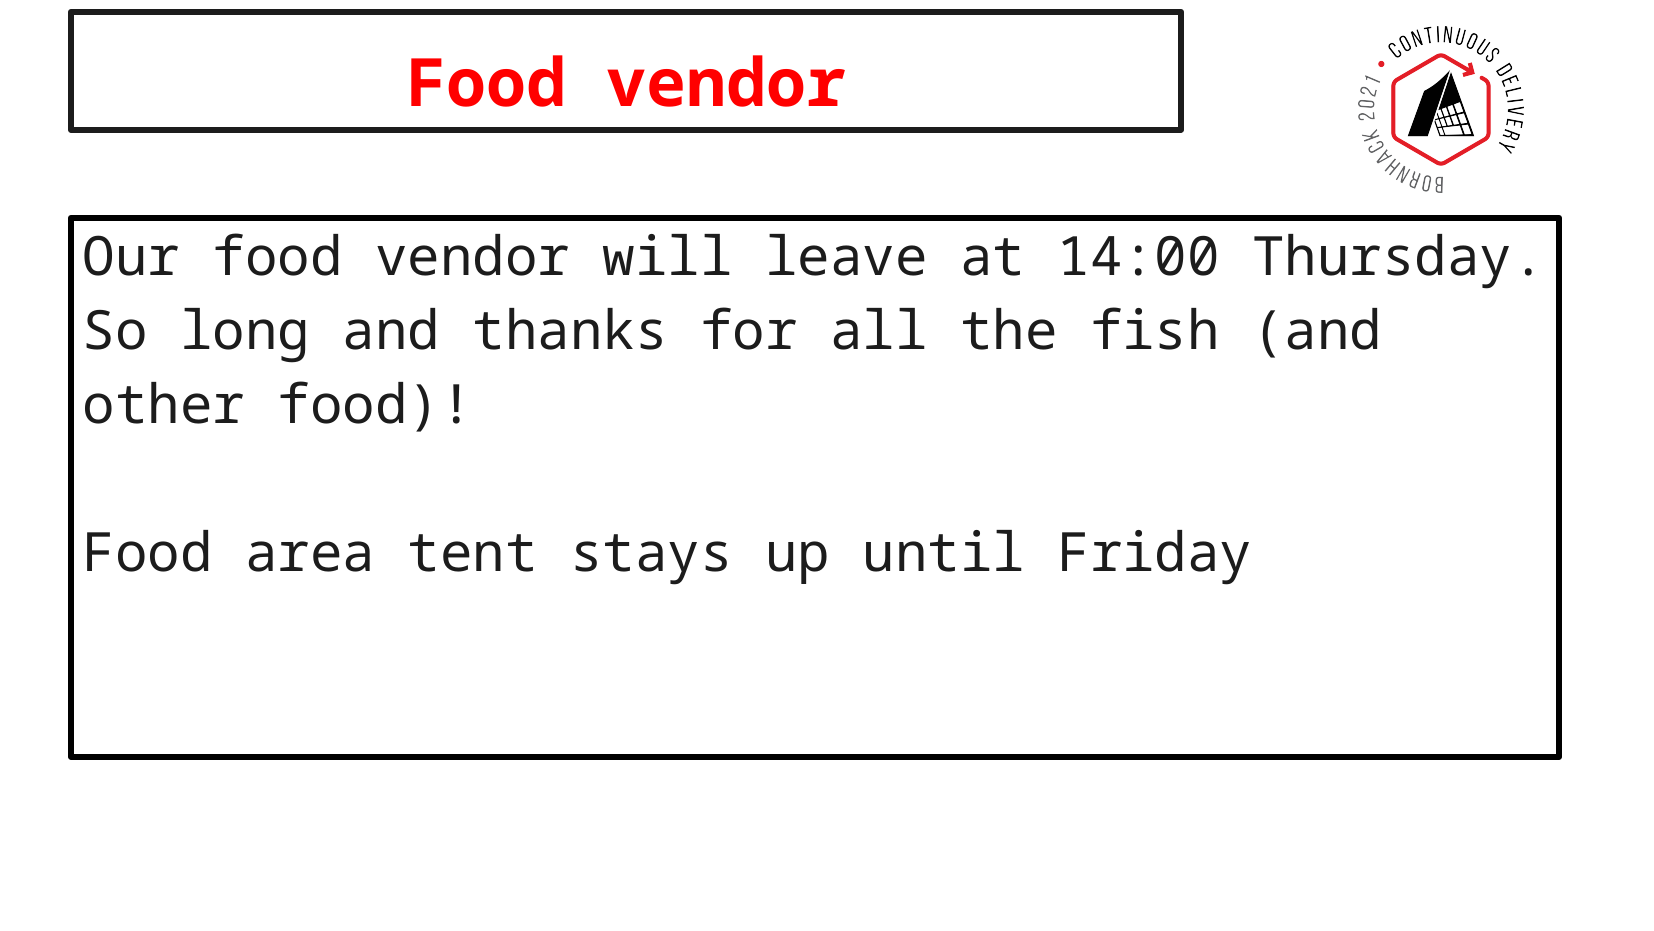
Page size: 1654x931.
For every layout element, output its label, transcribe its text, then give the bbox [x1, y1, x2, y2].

picture [1358, 26, 1524, 193]
title Food vendor [70, 11, 1182, 130]
subtitle Our food vendor will leave at 14:00 Thursday. So long and thanks for all the fish (and other food)! Food area tent stays up until Friday [70, 217, 1560, 758]
